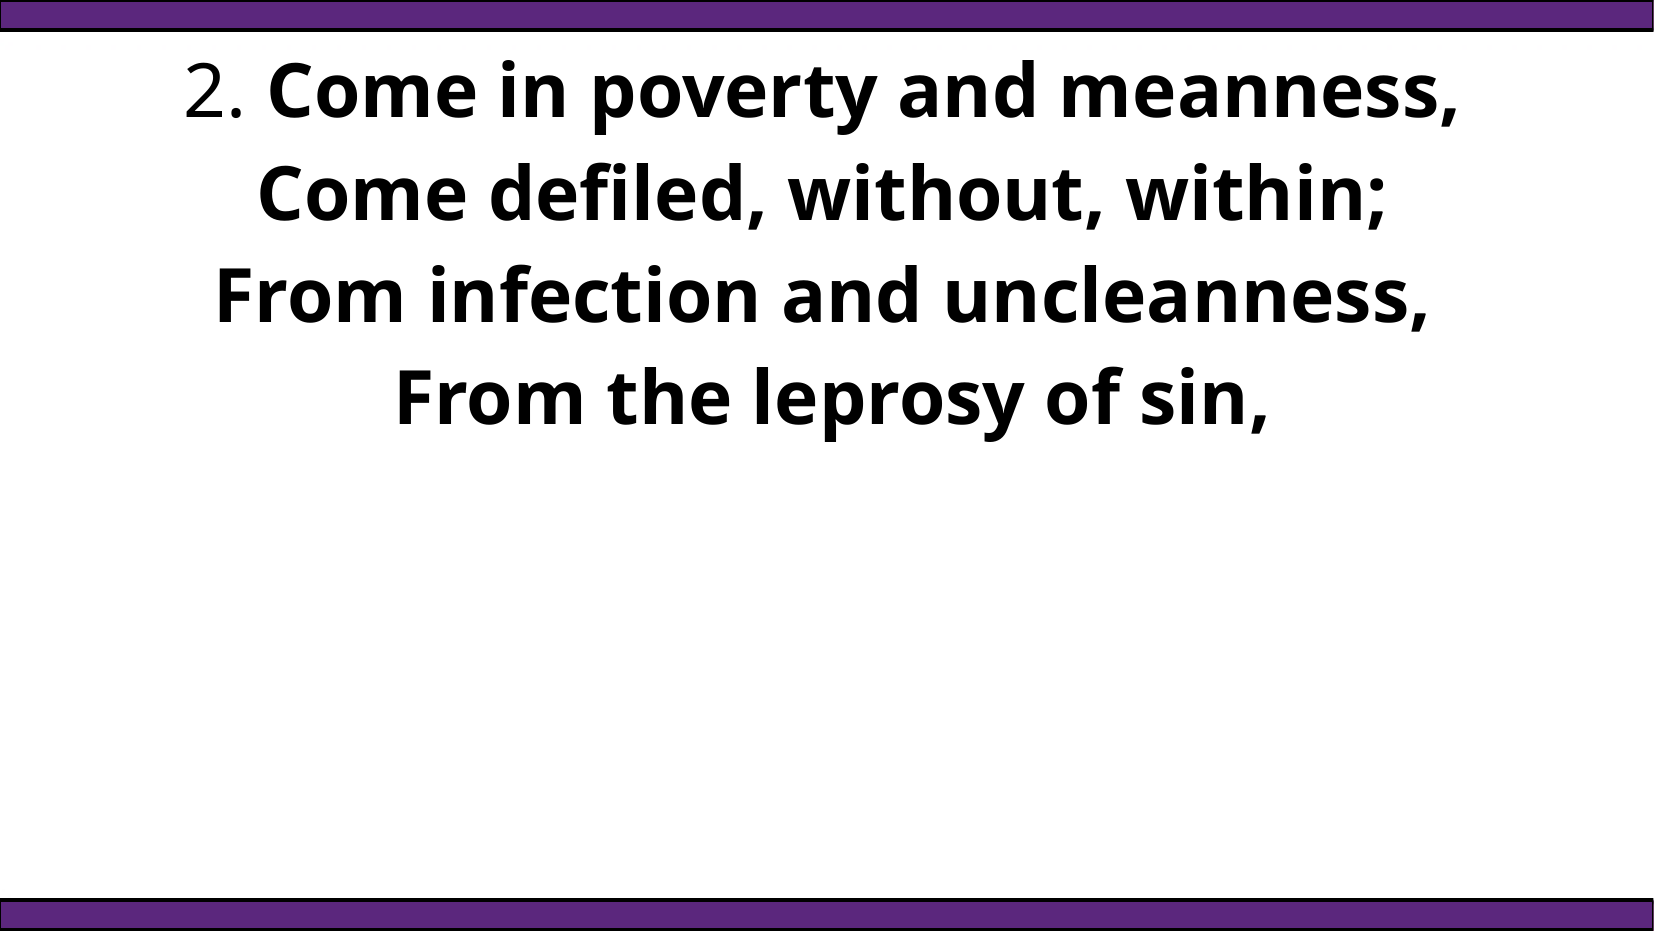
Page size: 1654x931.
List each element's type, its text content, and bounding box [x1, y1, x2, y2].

text_box 2. Come in poverty and meanness, Come defiled, without, within; From infection and uncleanness, From the leprosy of sin, [90, 30, 1576, 445]
text_box [0, 0, 1654, 31]
picture [0, 31, 1654, 900]
text_box [0, 900, 1654, 931]
